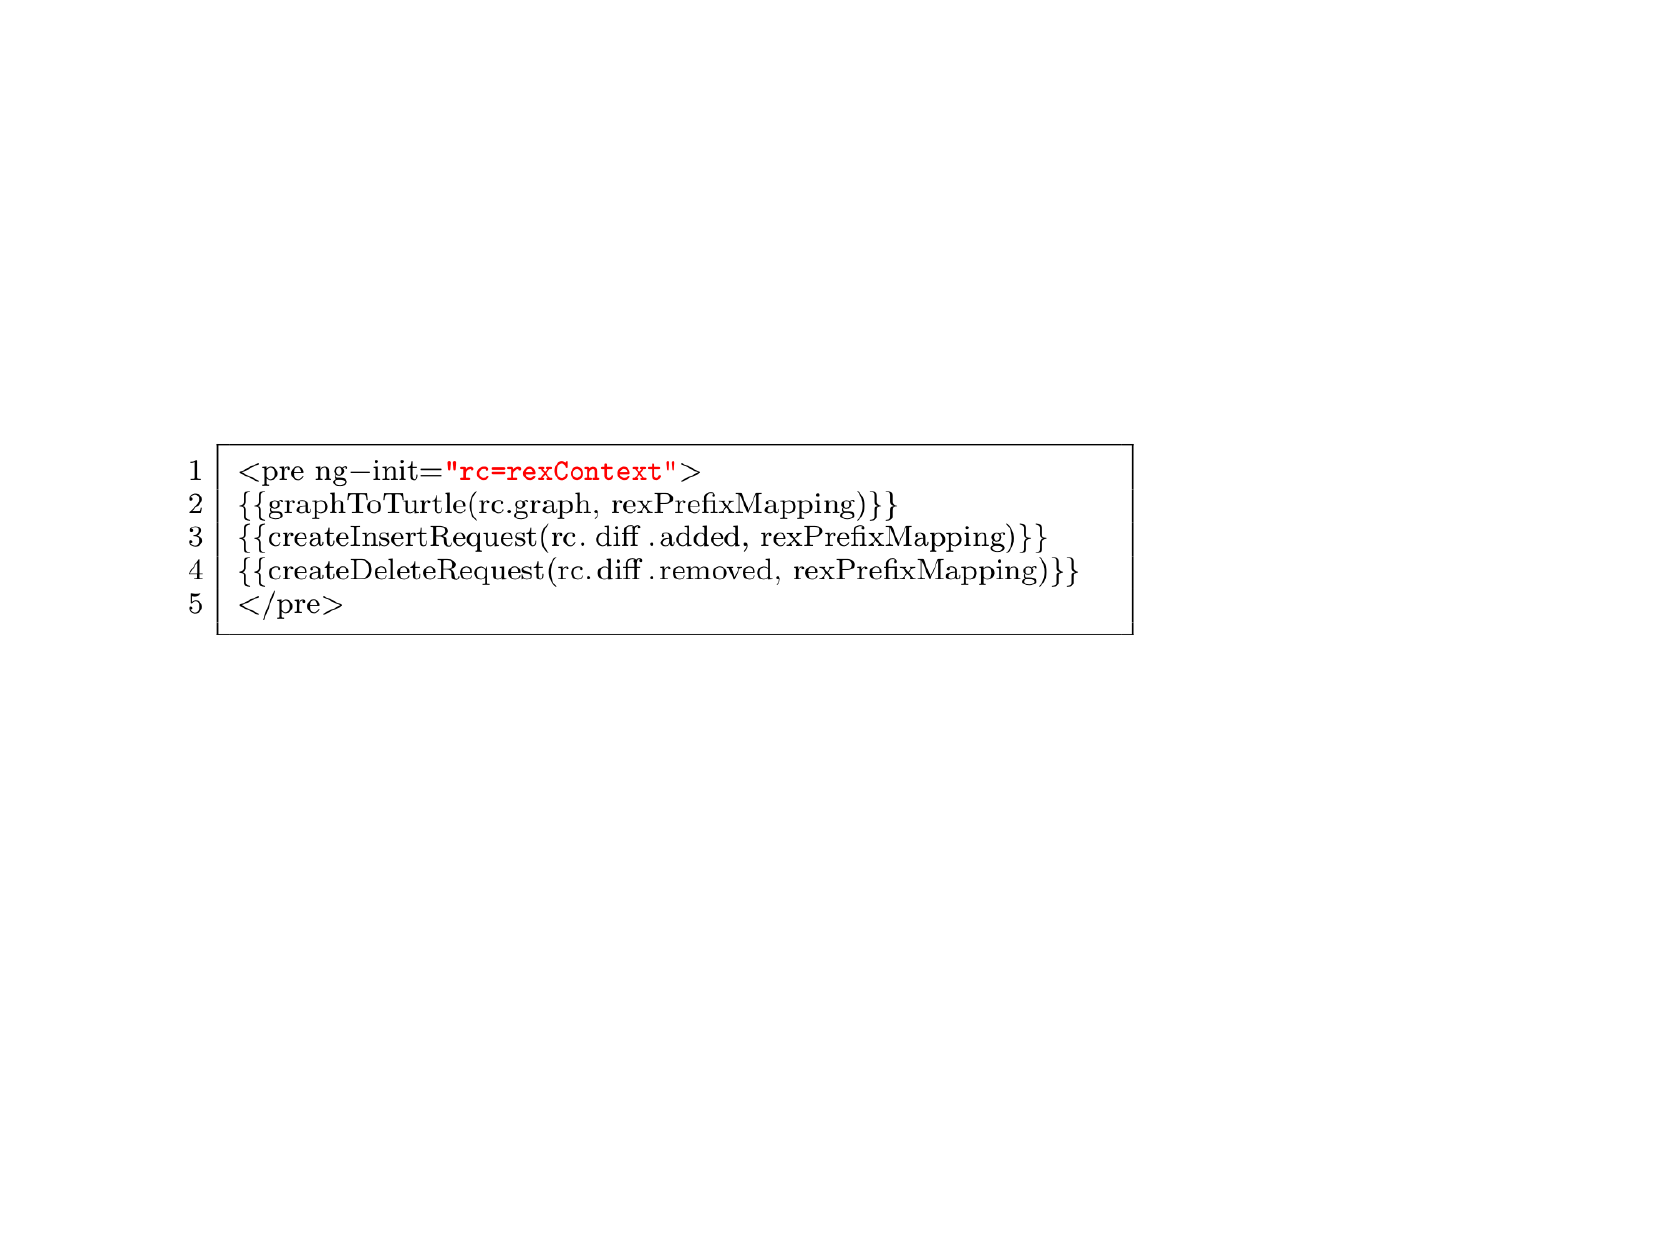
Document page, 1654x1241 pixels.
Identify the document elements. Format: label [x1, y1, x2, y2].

picture [179, 425, 1152, 650]
